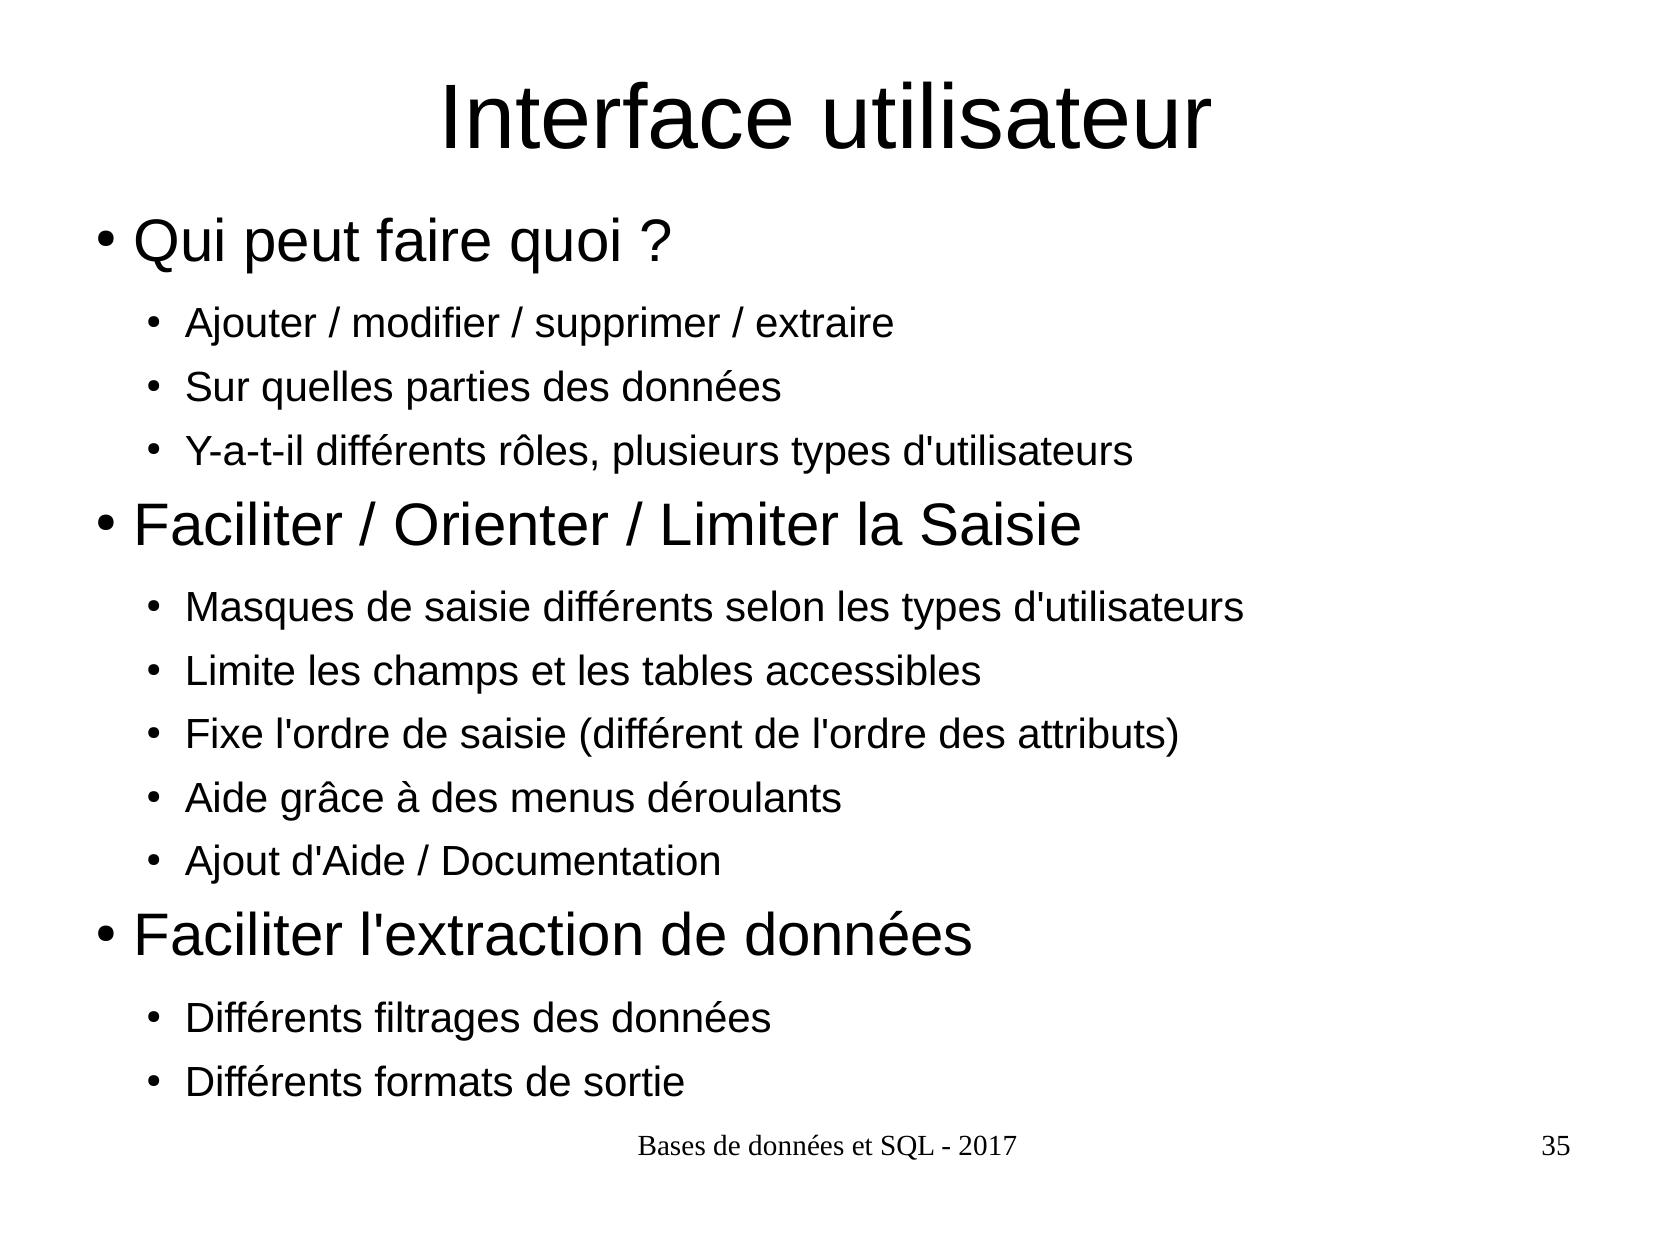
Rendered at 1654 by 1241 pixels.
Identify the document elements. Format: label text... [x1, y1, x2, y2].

list Qui peut faire quoi ? Ajouter / modifier / supprimer / extraire Sur quelles parties des données Y-a-t-il différents rôles, plusieurs types d'utilisateurs Faciliter / Orienter / Limiter la Saisie Masques de saisie différents selon les types d'utilisateurs Limite les champs et les tables accessibles Fixe l'ordre de saisie (différent de l'ordre des attributs) Aide grâce à des menus déroulants Ajout d'Aide / Documentation Faciliter l'extraction de données Différents filtrages des données Différents formats de sortie [82, 206, 1571, 1109]
title Interface utilisateur [82, 56, 1571, 178]
